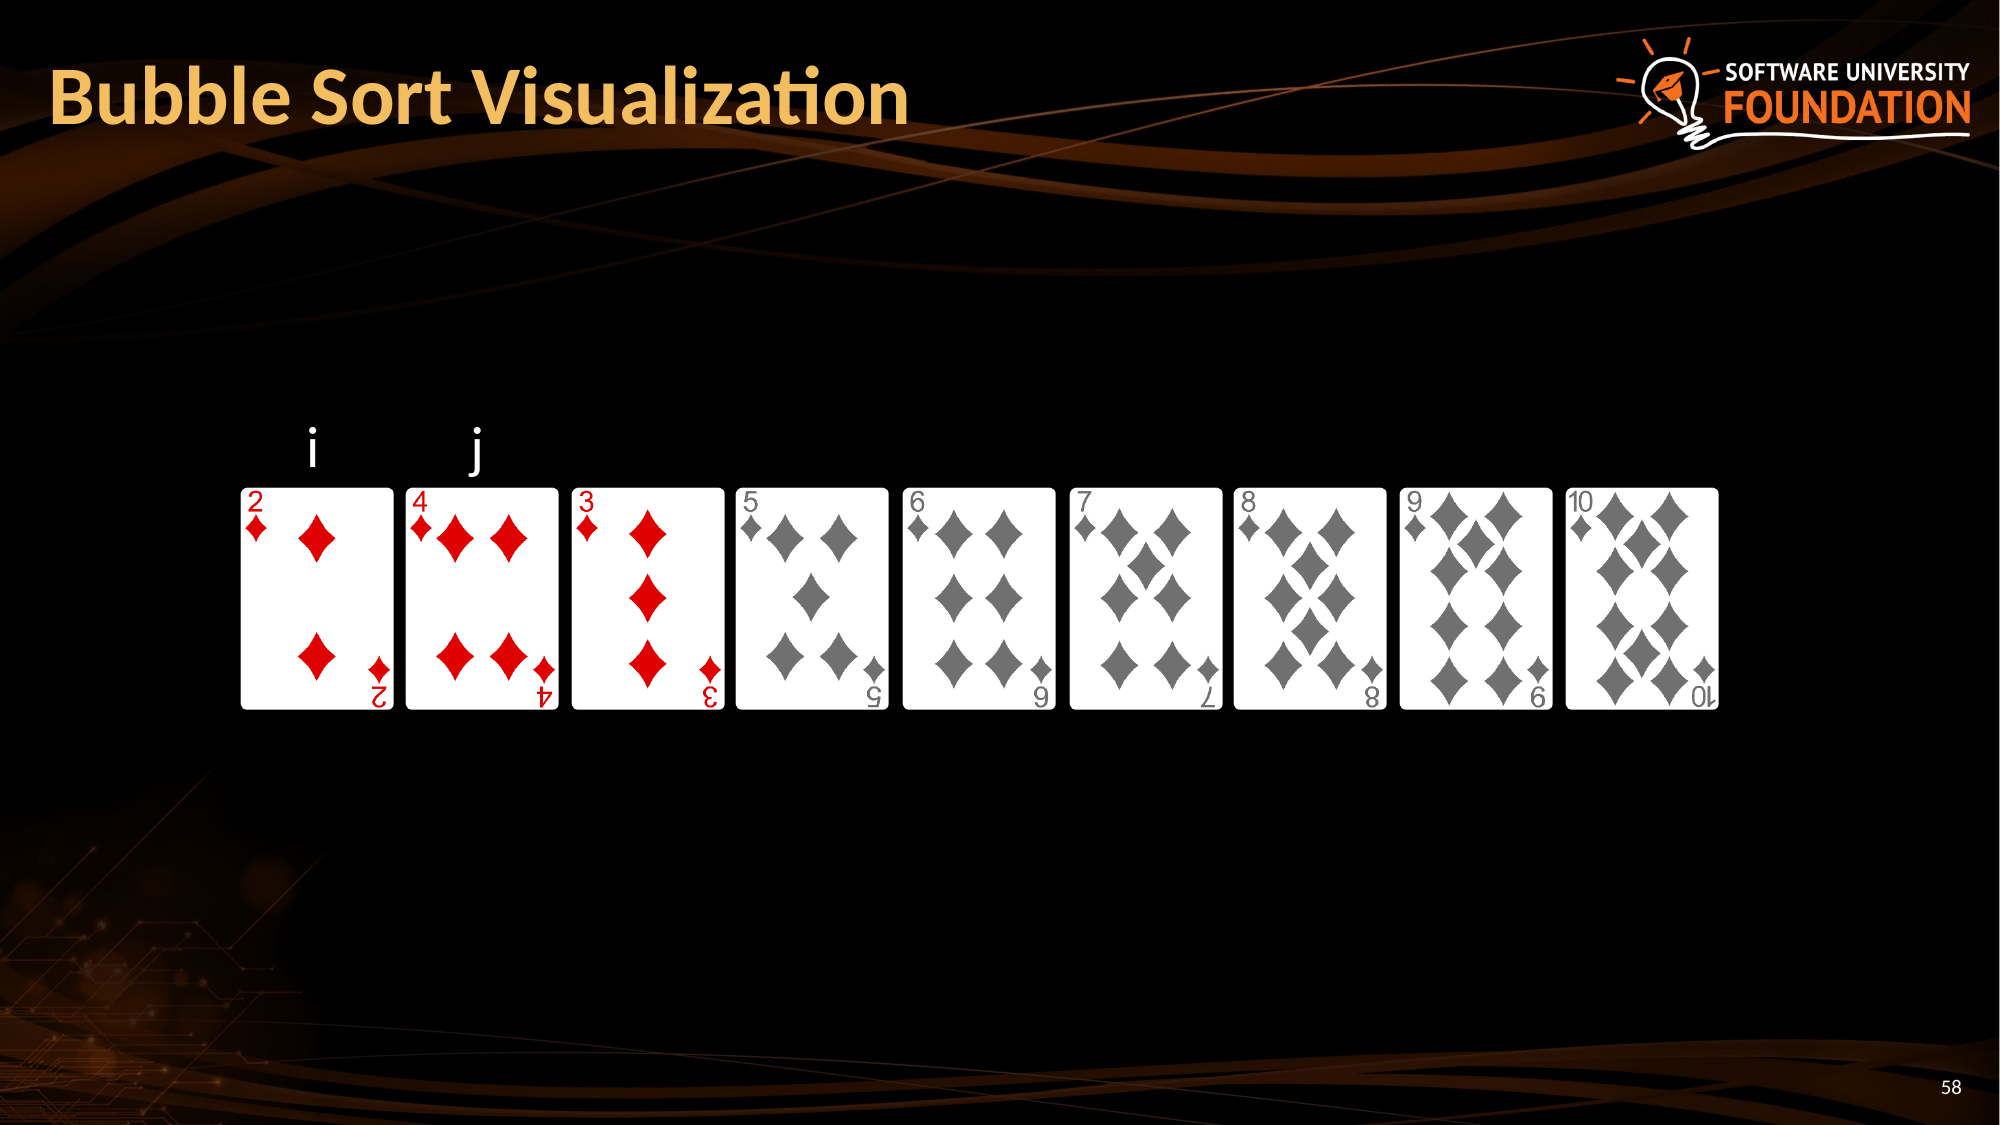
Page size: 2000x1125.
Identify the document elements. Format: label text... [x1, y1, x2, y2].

text_box j [455, 401, 500, 487]
slide_number <number> [1897, 1070, 1968, 1103]
text_box i [292, 401, 336, 487]
picture [0, 0, 2000, 1125]
title Bubble Sort Visualization [30, 6, 1602, 189]
